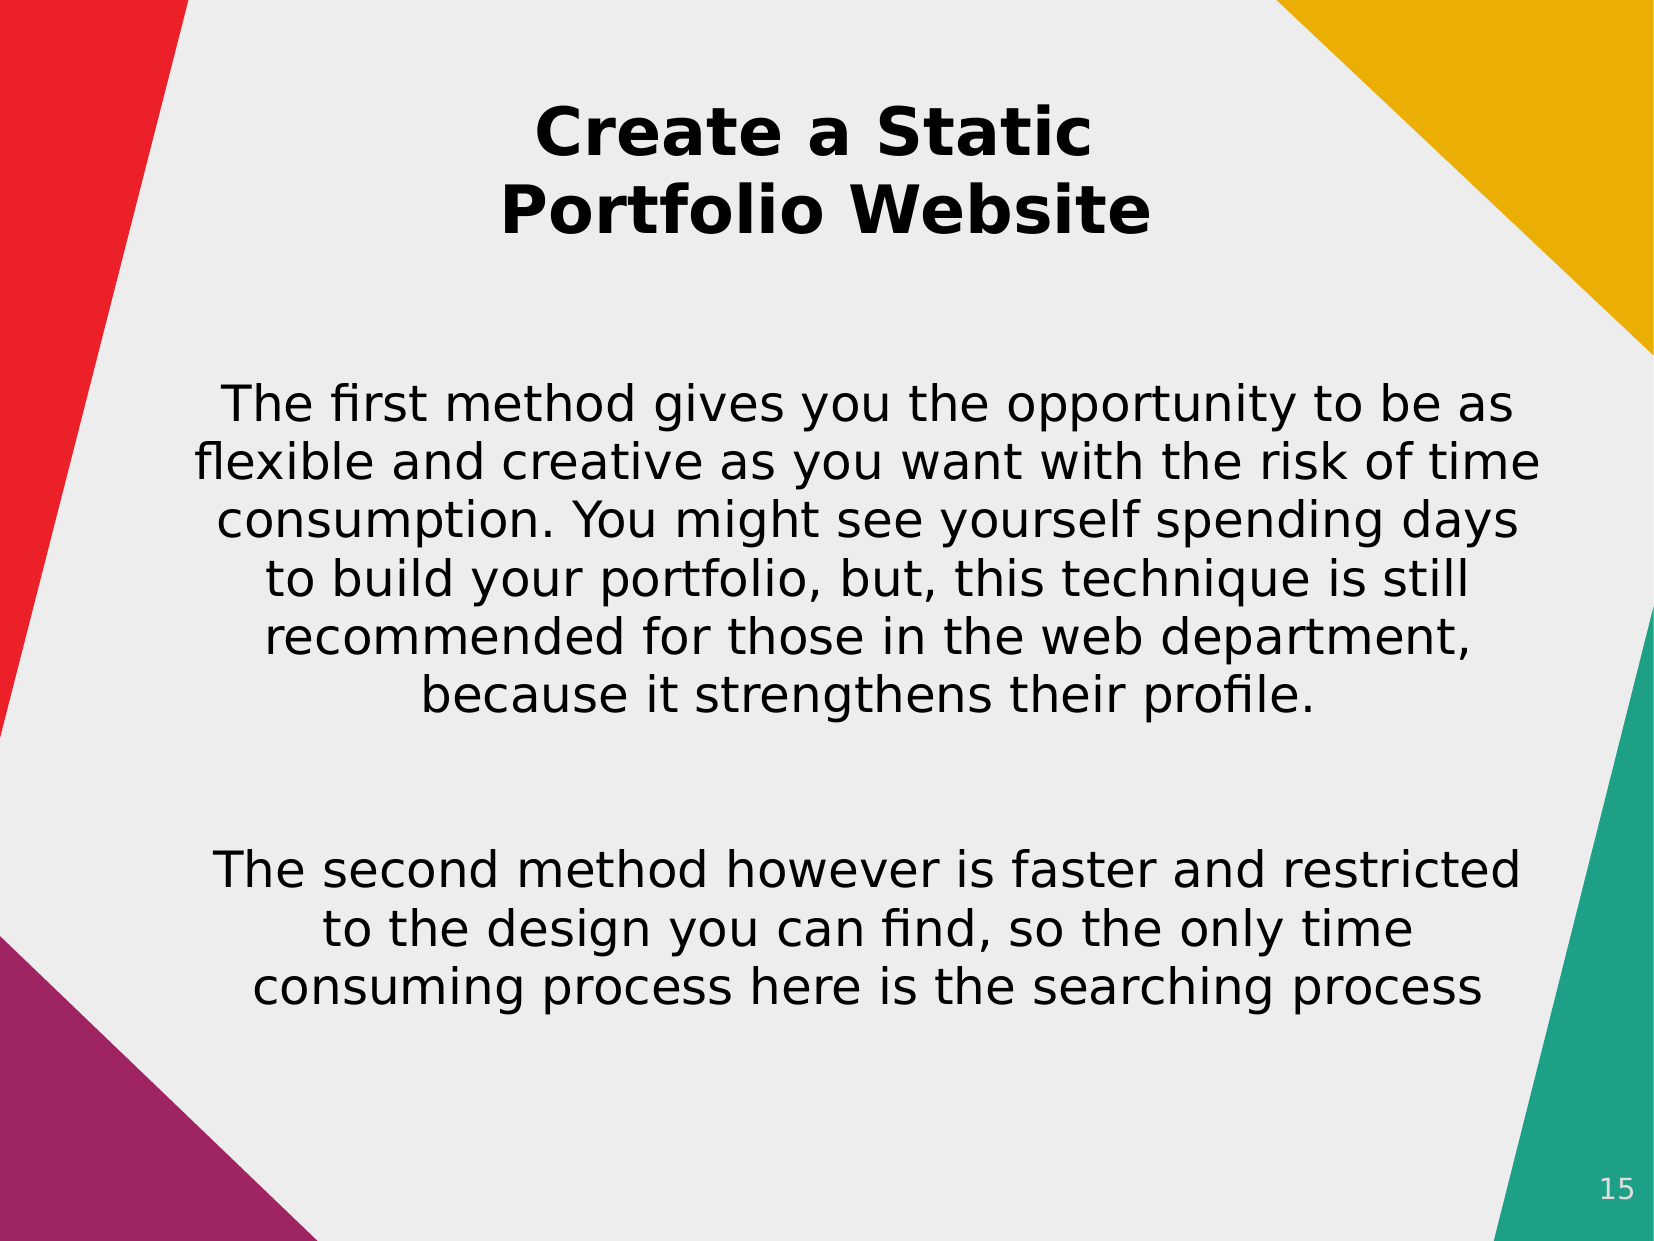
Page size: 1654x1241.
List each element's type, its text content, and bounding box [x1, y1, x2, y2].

title Create a Static Portfolio Website [114, 73, 1539, 271]
list The first method gives you the opportunity to be as flexible and creative as you want with the risk of time consumption. You might see yourself spending days to build your portfolio, but, this technique is still recommended for those in the web department, because it strengthens their profile. The second method however is faster and restricted to the design you can find, so the only time consuming process here is the searching process [121, 375, 1546, 1021]
